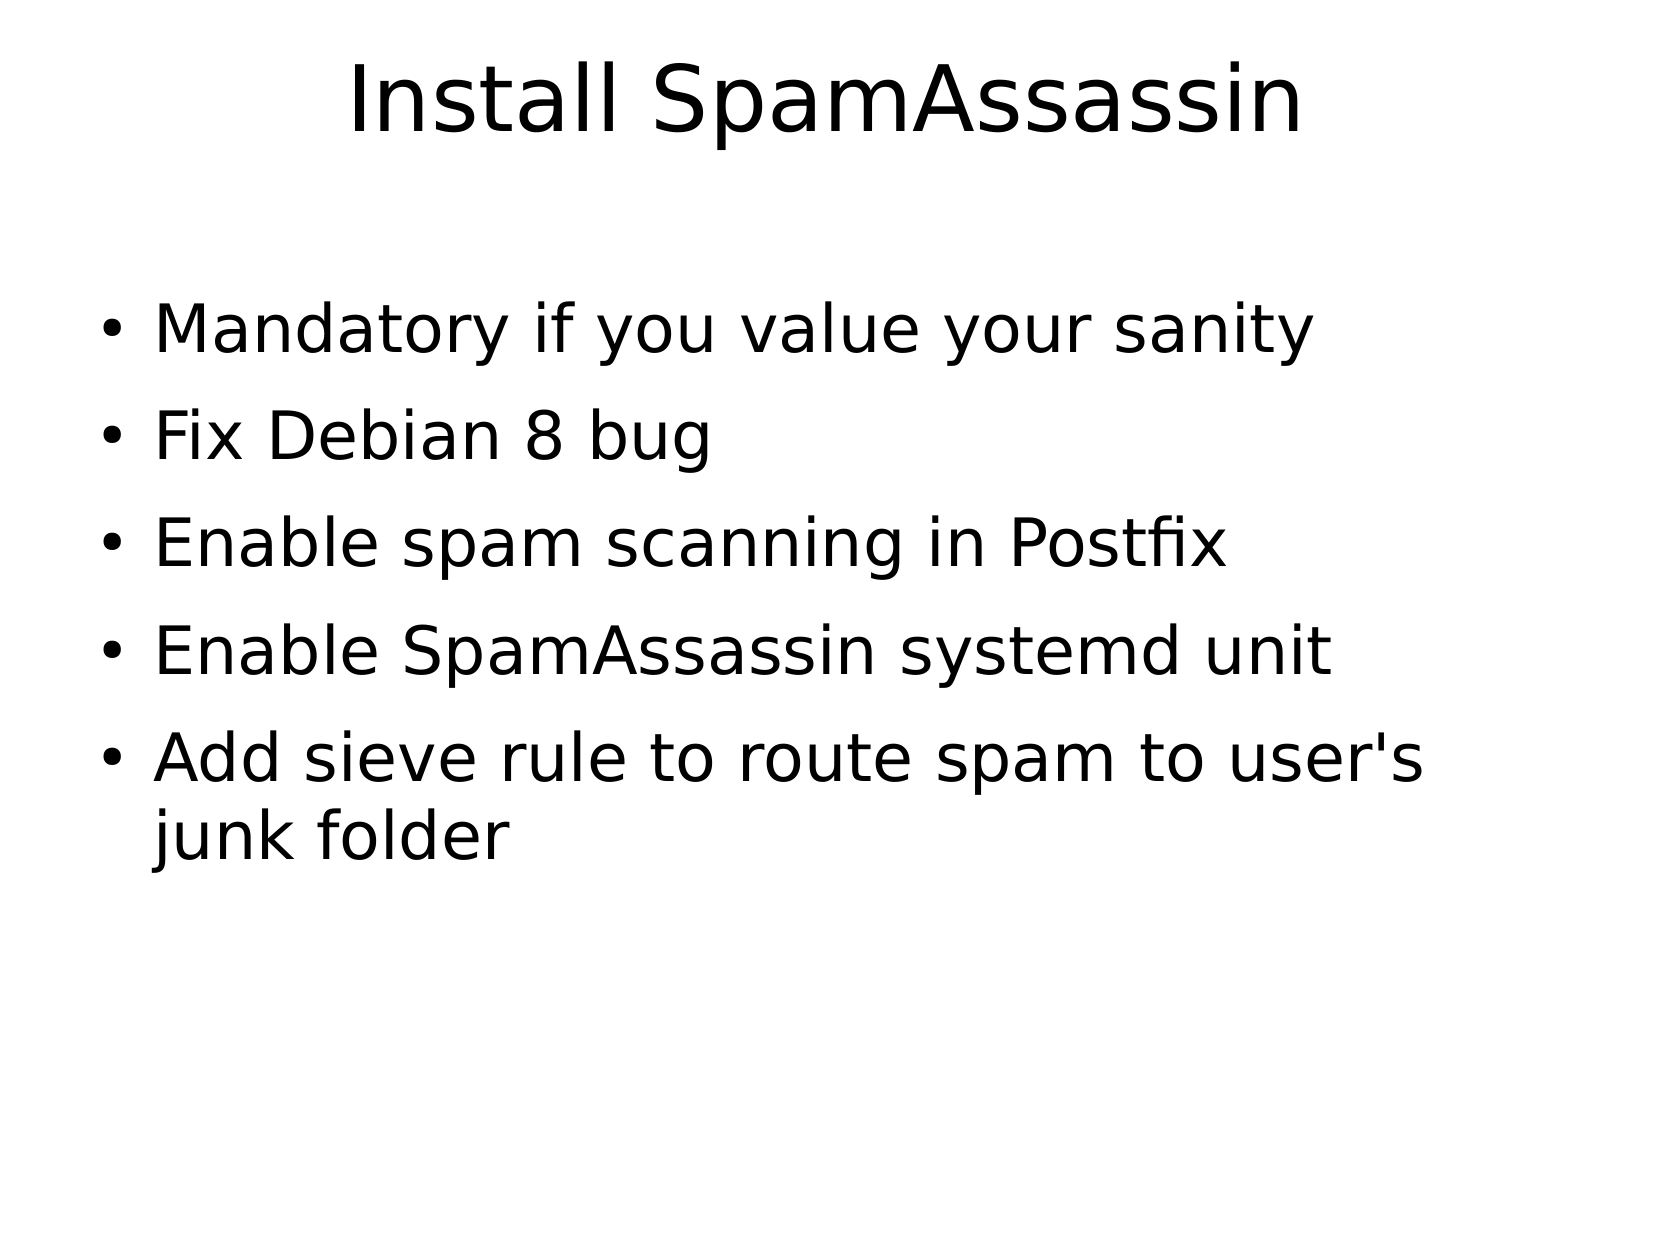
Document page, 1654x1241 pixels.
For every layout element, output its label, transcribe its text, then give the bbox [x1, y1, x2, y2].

list Mandatory if you value your sanity Fix Debian 8 bug Enable spam scanning in Postfix Enable SpamAssassin systemd unit Add sieve rule to route spam to user's junk folder [82, 290, 1571, 1010]
title Install SpamAssassin [82, 45, 1571, 261]
